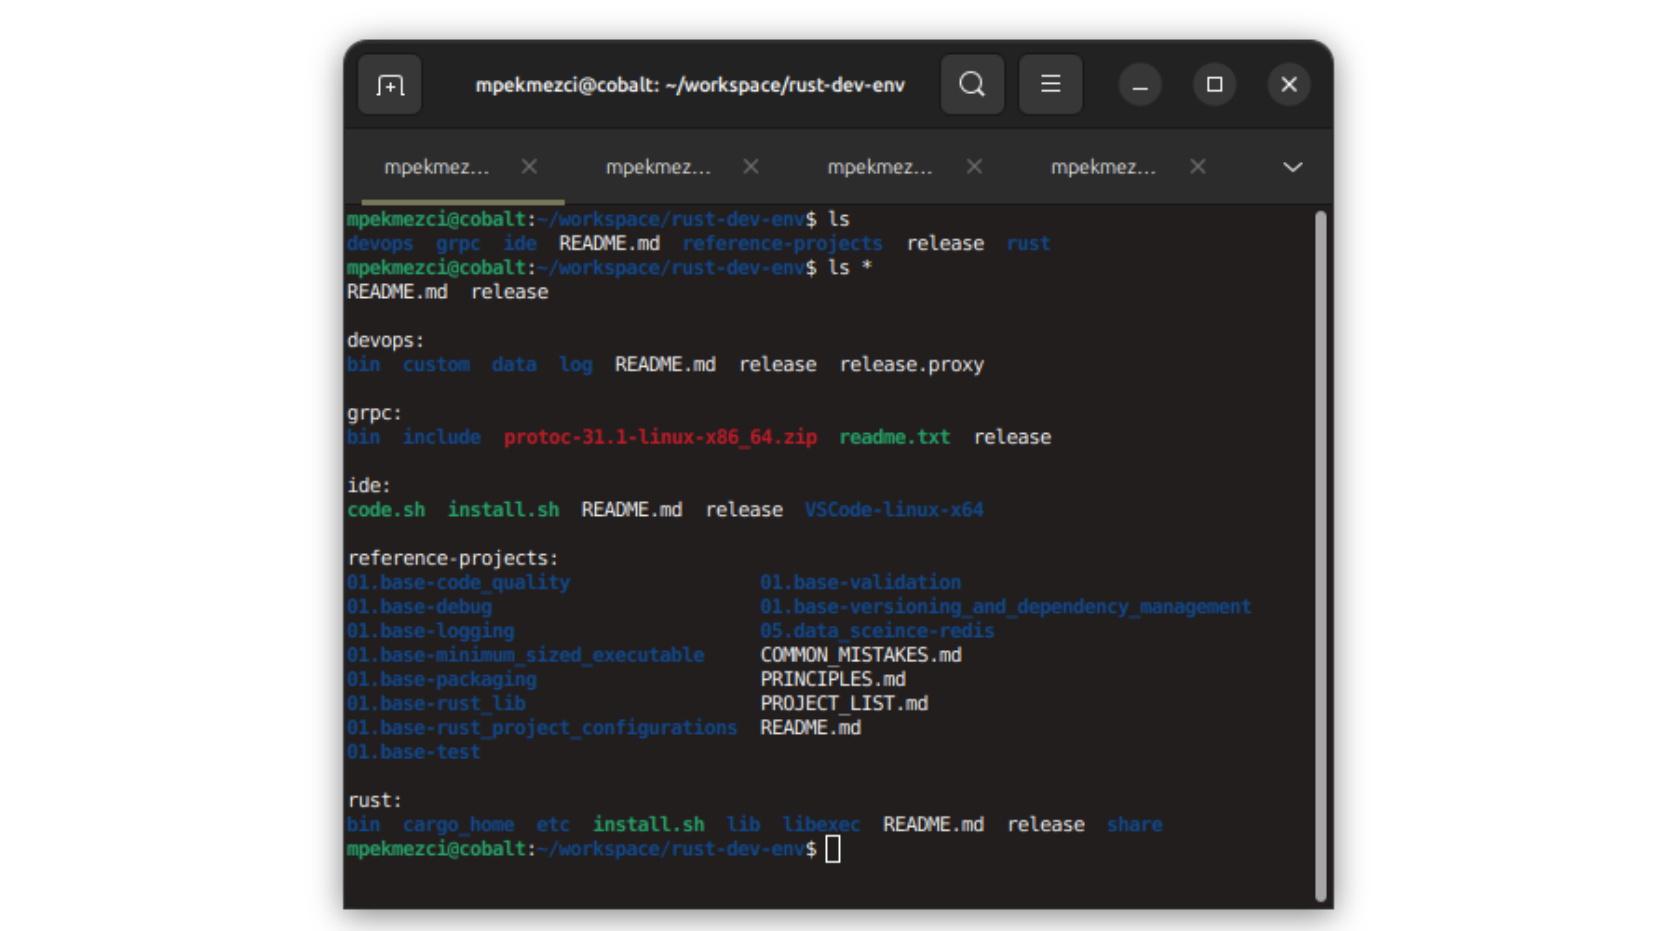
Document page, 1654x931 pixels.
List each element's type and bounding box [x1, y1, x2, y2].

picture [297, 0, 1381, 931]
